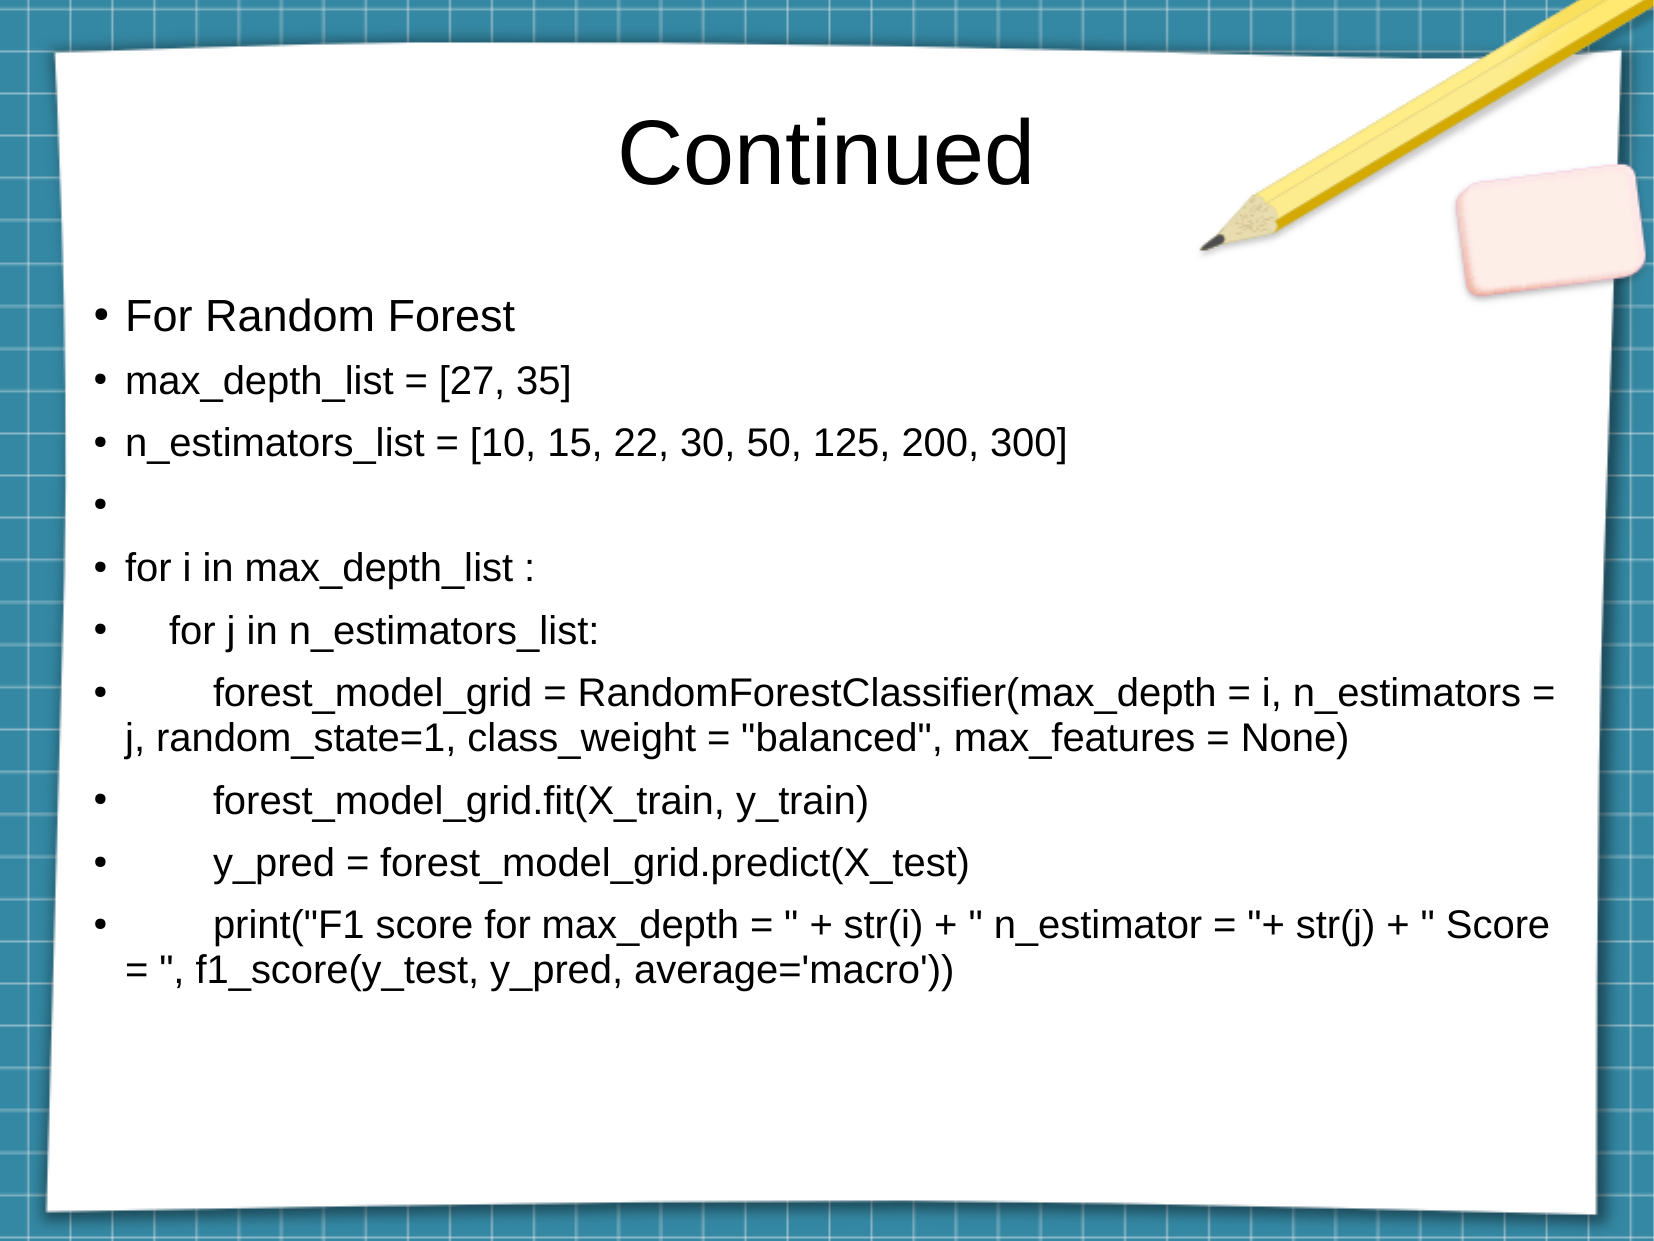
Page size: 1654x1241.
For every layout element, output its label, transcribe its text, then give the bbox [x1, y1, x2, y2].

picture [0, 0, 1654, 1241]
title Continued [82, 49, 1571, 257]
list For Random Forest max_depth_list = [27, 35] n_estimators_list = [10, 15, 22, 30, 50, 125, 200, 300] for i in max_depth_list : for j in n_estimators_list: forest_model_grid = RandomForestClassifier(max_depth = i, n_estimators = j, random_state=1, class_weight = "balanced", max_features = None) forest_model_grid.fit(X_train, y_train) y_pred = forest_model_grid.predict(X_test) print("F1 score for max_depth = " + str(i) + " n_estimator = "+ str(j) + " Score = ", f1_score(y_test, y_pred, average='macro')) [82, 290, 1571, 1010]
